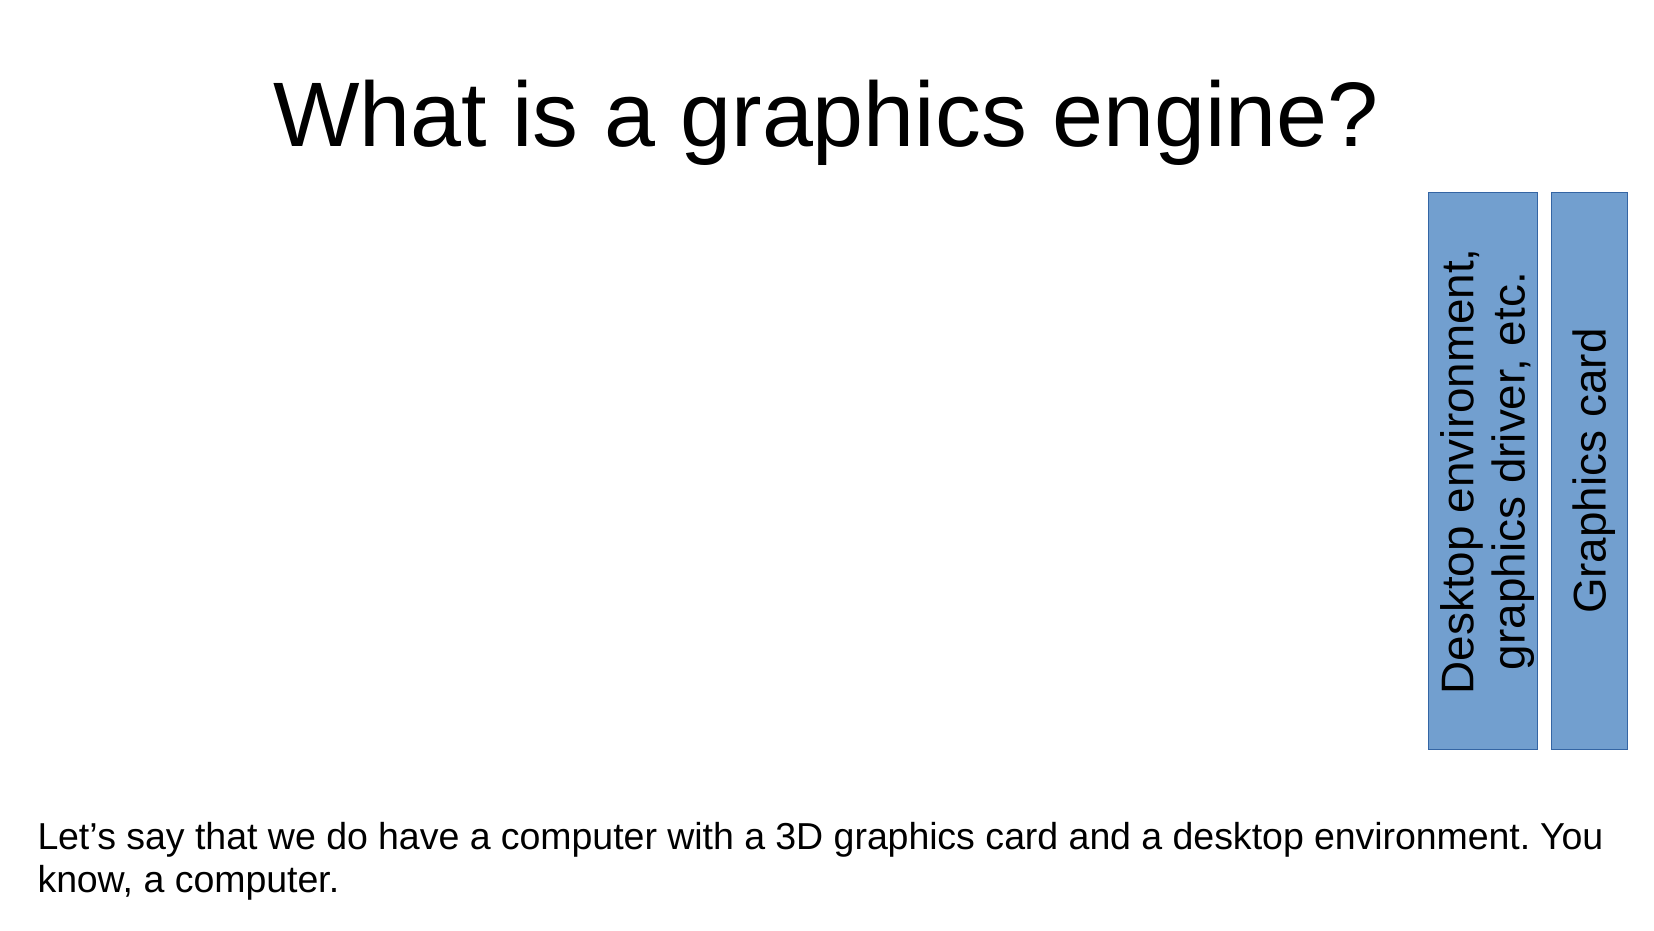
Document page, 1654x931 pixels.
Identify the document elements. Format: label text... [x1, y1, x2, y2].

title What is a graphics engine? [82, 37, 1571, 193]
text_box Desktop environment, graphics driver, etc. [1428, 192, 1538, 750]
text_box Graphics card [1551, 192, 1628, 751]
text_box Let’s say that we do have a computer with a 3D graphics card and a desktop environment. You know, a computer. [37, 750, 1613, 901]
